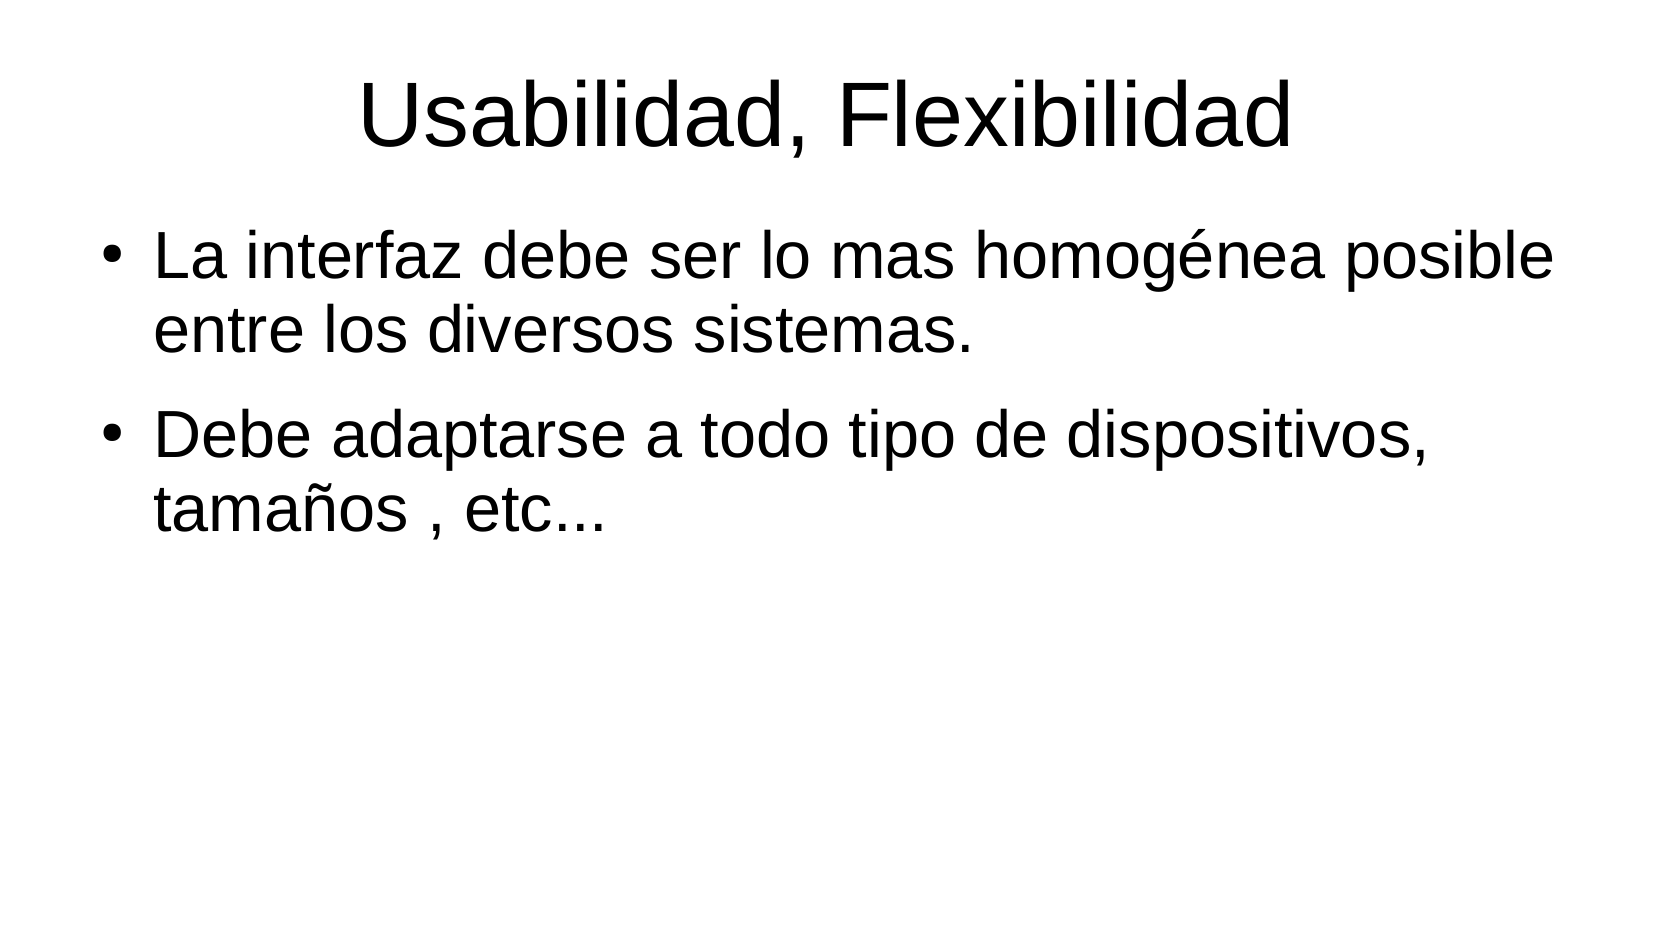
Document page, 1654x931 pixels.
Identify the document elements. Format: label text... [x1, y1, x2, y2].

list La interfaz debe ser lo mas homogénea posible entre los diversos sistemas. Debe adaptarse a todo tipo de dispositivos, tamaños , etc... [82, 217, 1571, 758]
title Usabilidad, Flexibilidad [82, 37, 1571, 193]
